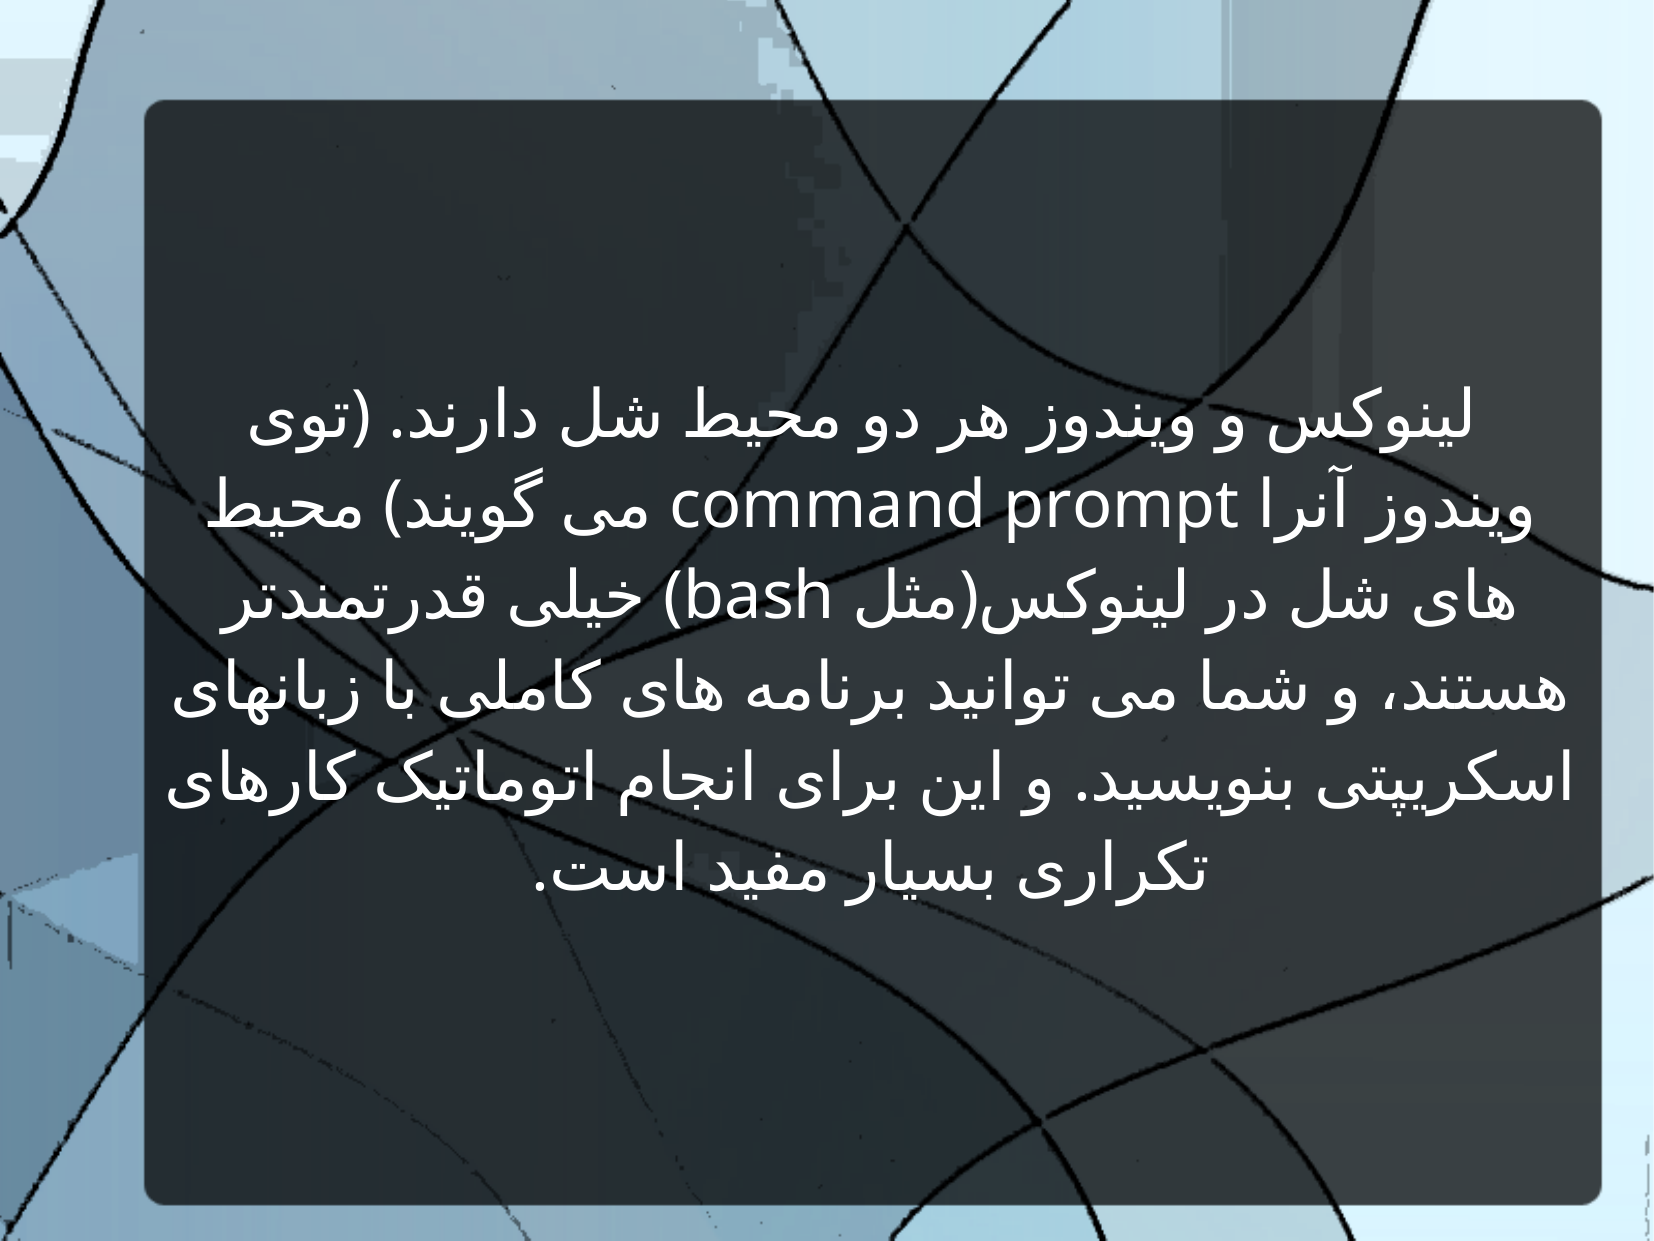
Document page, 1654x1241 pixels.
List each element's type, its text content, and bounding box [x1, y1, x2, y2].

picture [0, 0, 1654, 1241]
subtitle لینوکس و ویندوز هر دو محیط شل دارند. (توی ویندوز آنرا command prompt می گویند) محیط های شل در لینوکس(مثل bash) خیلی قدرتمندتر هستند، و شما می توانید برنامه های کاملی با زبانهای اسکریپتی بنویسید. و این برای انجام اتوماتیک کارهای تکراری بسیار مفید است. [159, 115, 1583, 1161]
